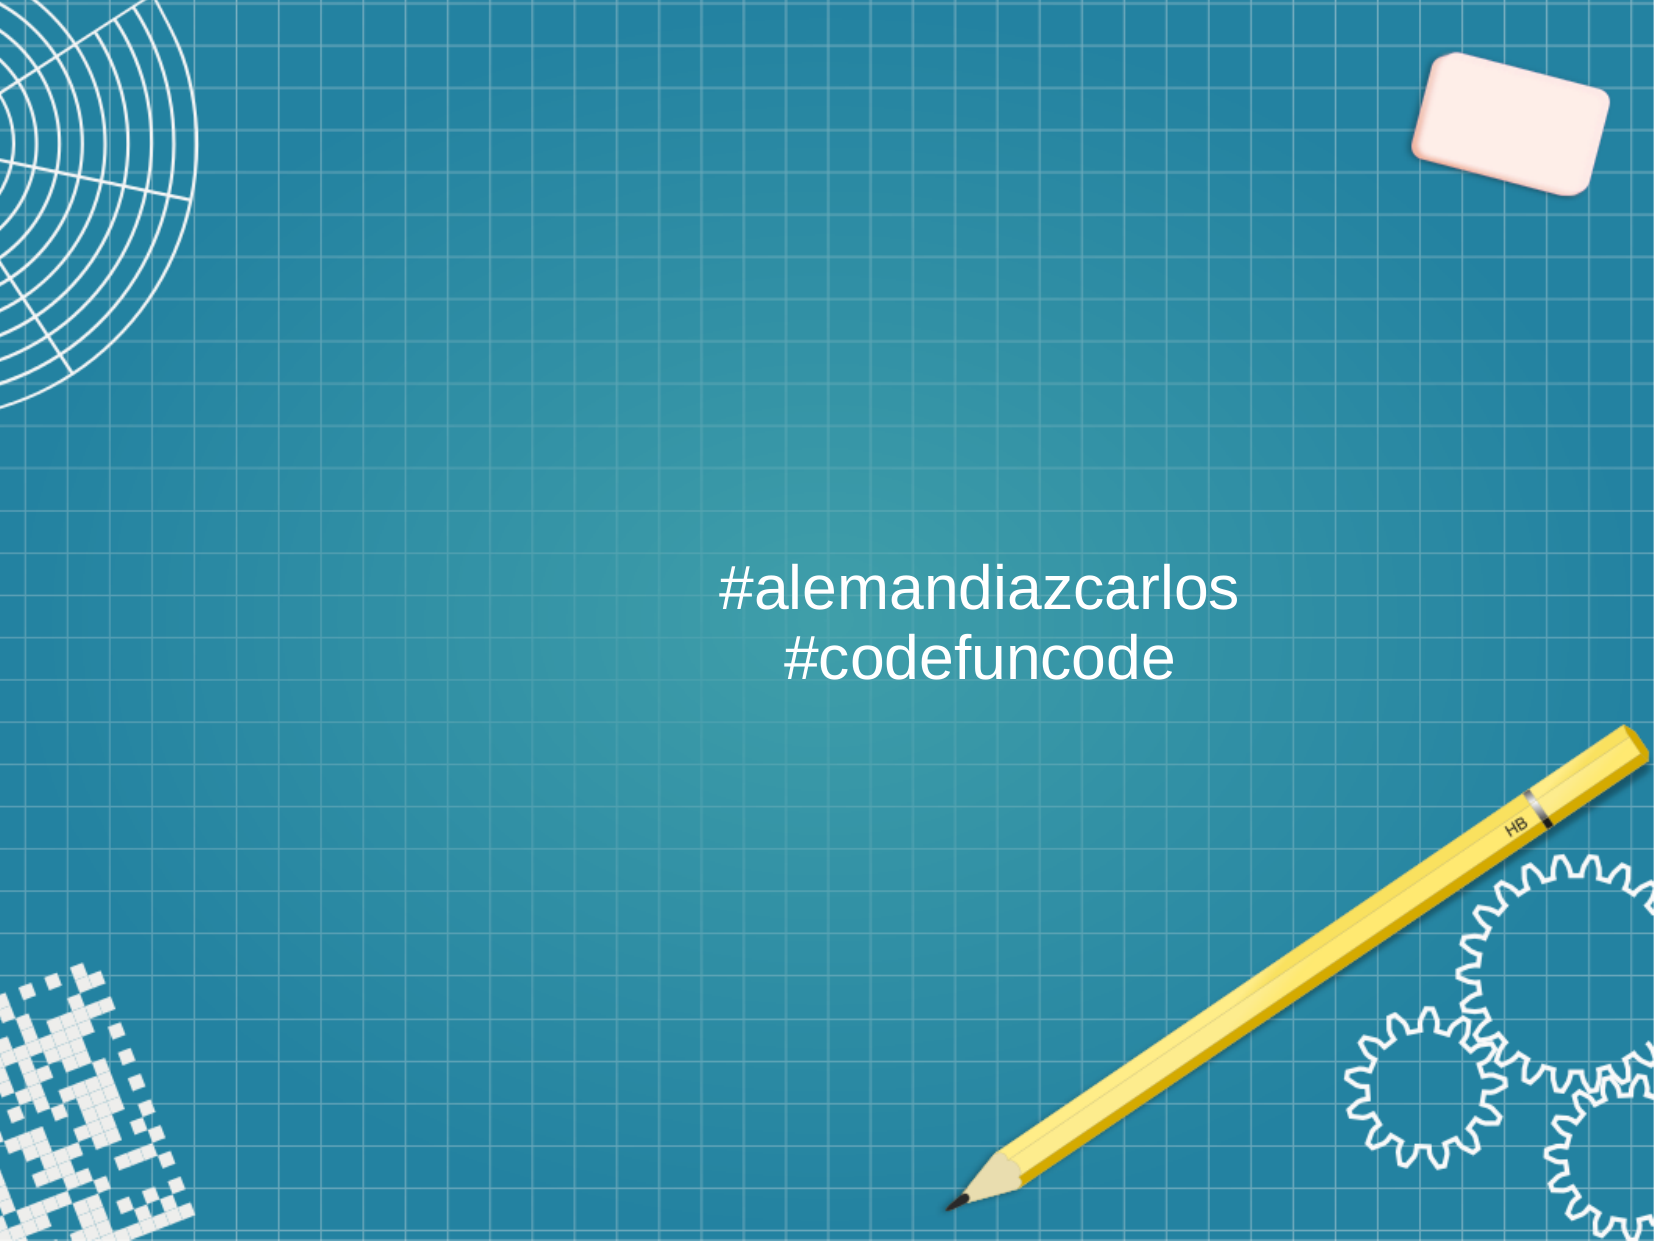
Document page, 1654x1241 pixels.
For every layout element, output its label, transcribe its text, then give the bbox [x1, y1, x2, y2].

title #alemandiazcarlos #codefuncode [389, 519, 1571, 727]
picture [0, 0, 1654, 1241]
